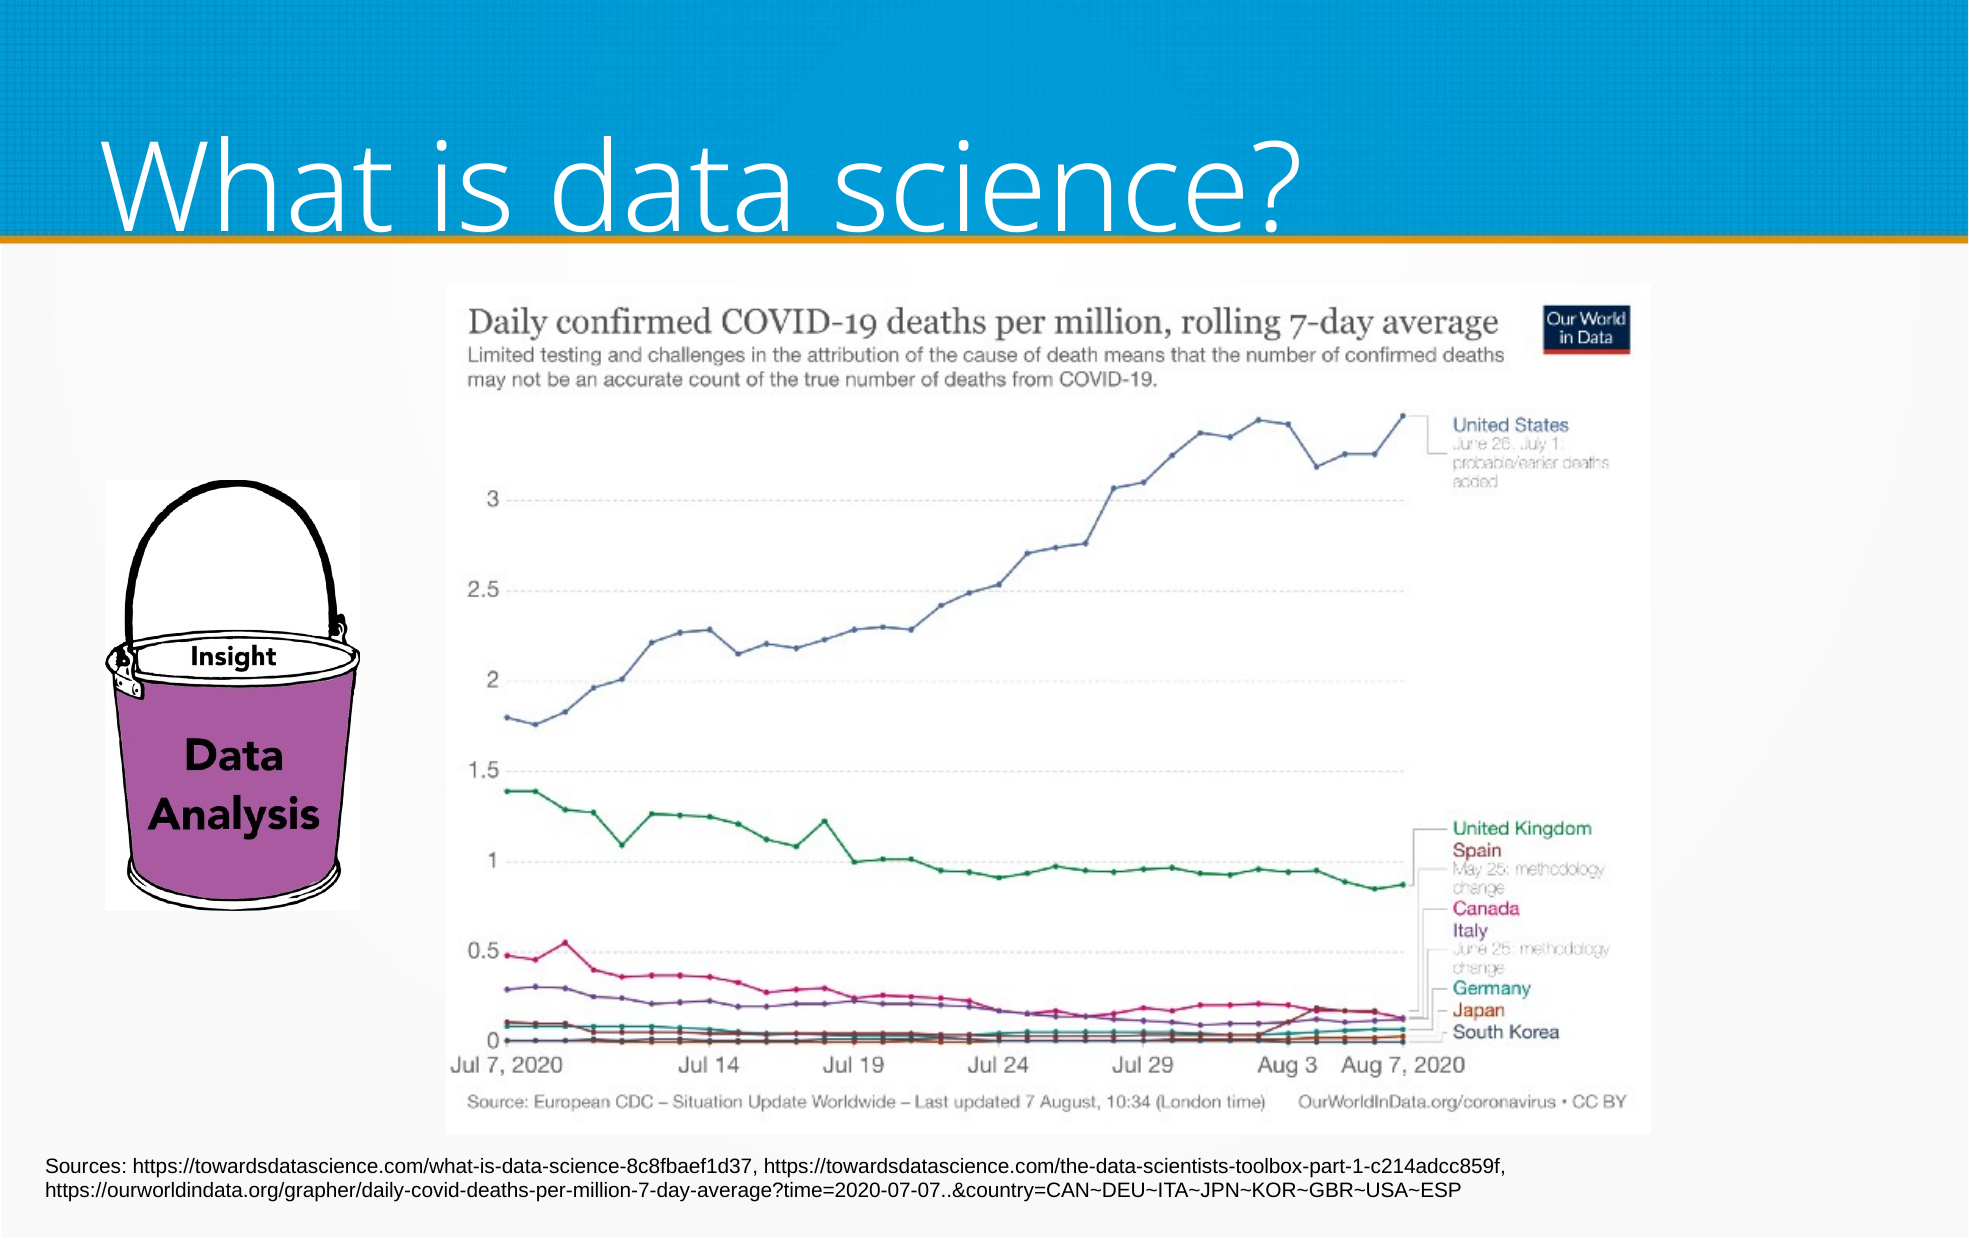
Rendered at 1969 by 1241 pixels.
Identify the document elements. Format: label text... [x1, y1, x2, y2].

title What is data science? [98, 49, 1870, 257]
text_box Sources: https://towardsdatascience.com/what-is-data-science-8c8fbaef1d37, https://towardsdatascience.com/the-data-scientists-toolbox-part-1-c214adcc859f,https://ourworldindata.org/grapher/daily-covid-deaths-per-million-7-day-average?time=2020-07-07..&country=CAN~DEU~ITA~JPN~KOR~GBR~USA~ESP [45, 1155, 1968, 1241]
picture [0, 233, 1969, 1241]
